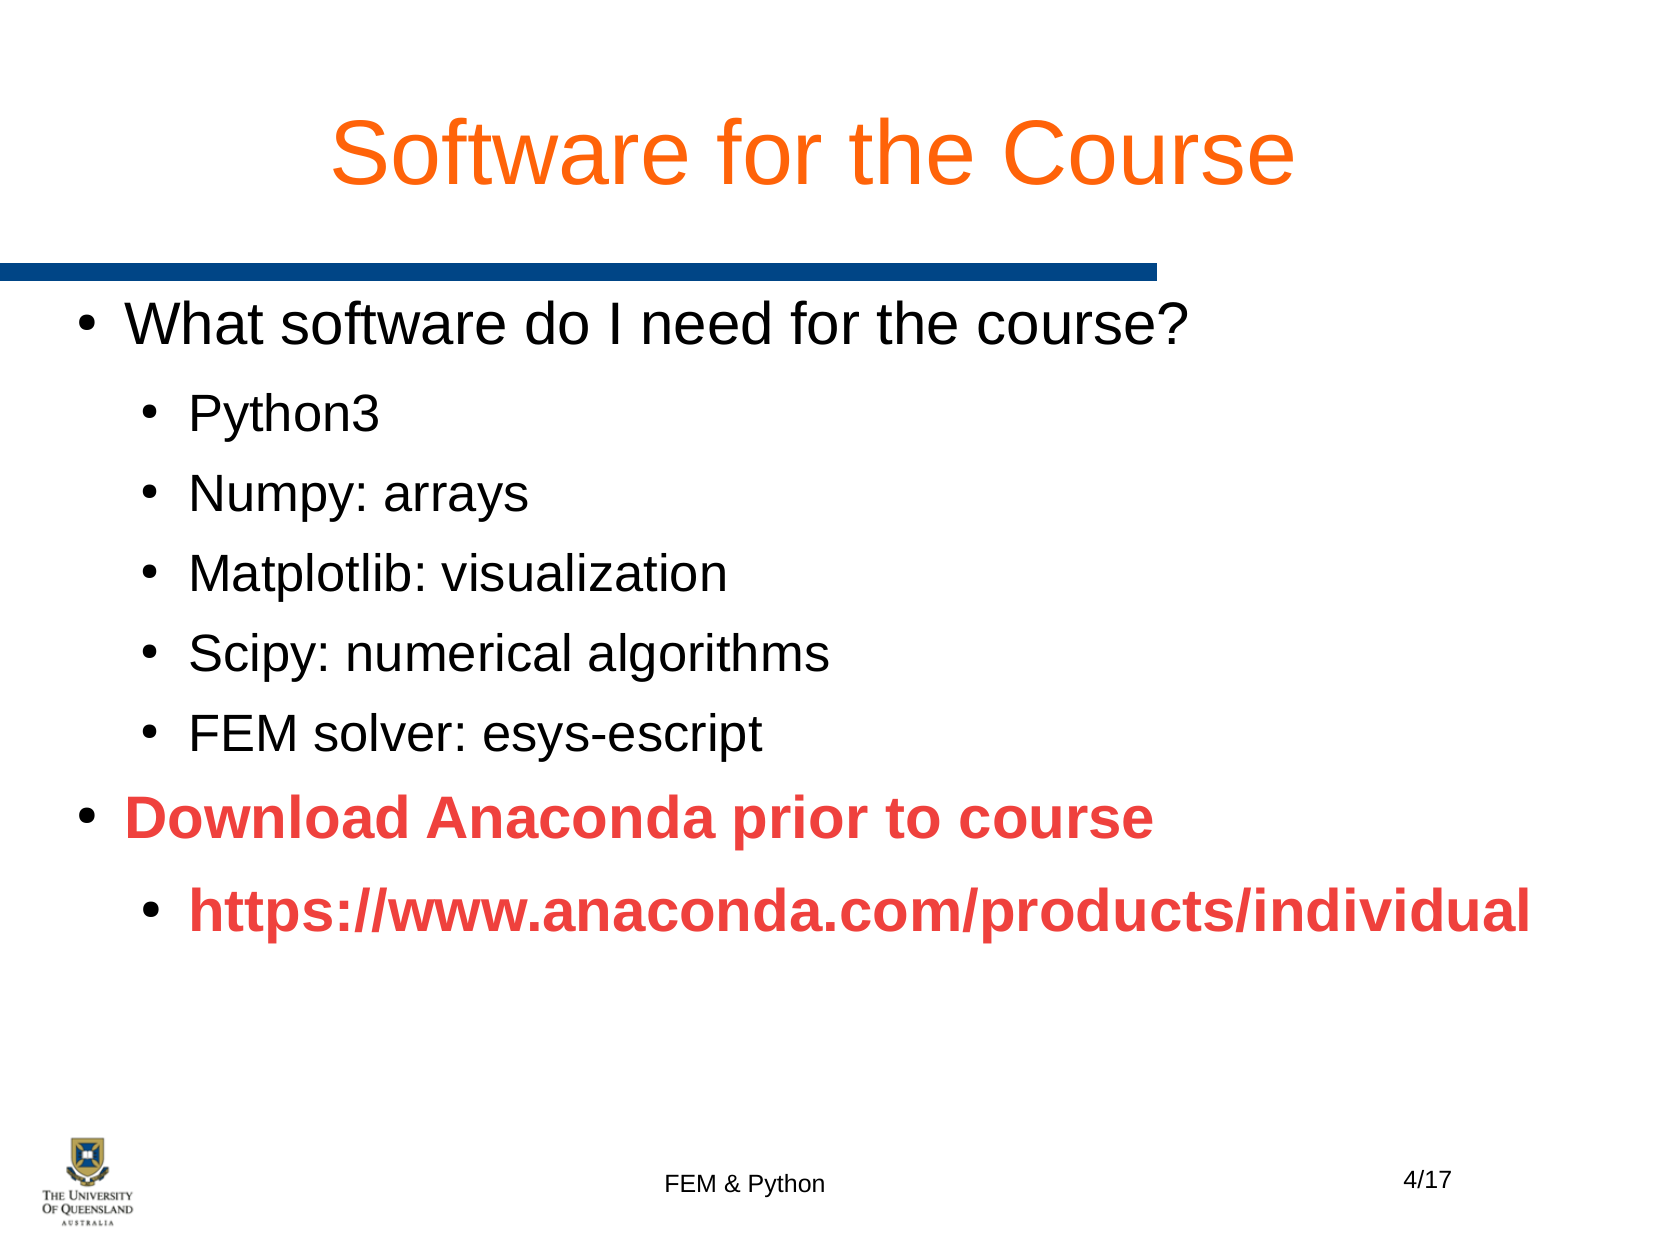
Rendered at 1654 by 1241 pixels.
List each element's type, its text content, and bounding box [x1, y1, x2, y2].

list What software do I need for the course? Python3 Numpy: arrays Matplotlib: visualization Scipy: numerical algorithms FEM solver: esys-escript Download Anaconda prior to course https://www.anaconda.com/products/individual [60, 290, 1549, 1010]
title Software for the Course [82, 49, 1571, 257]
picture [35, 1133, 142, 1235]
